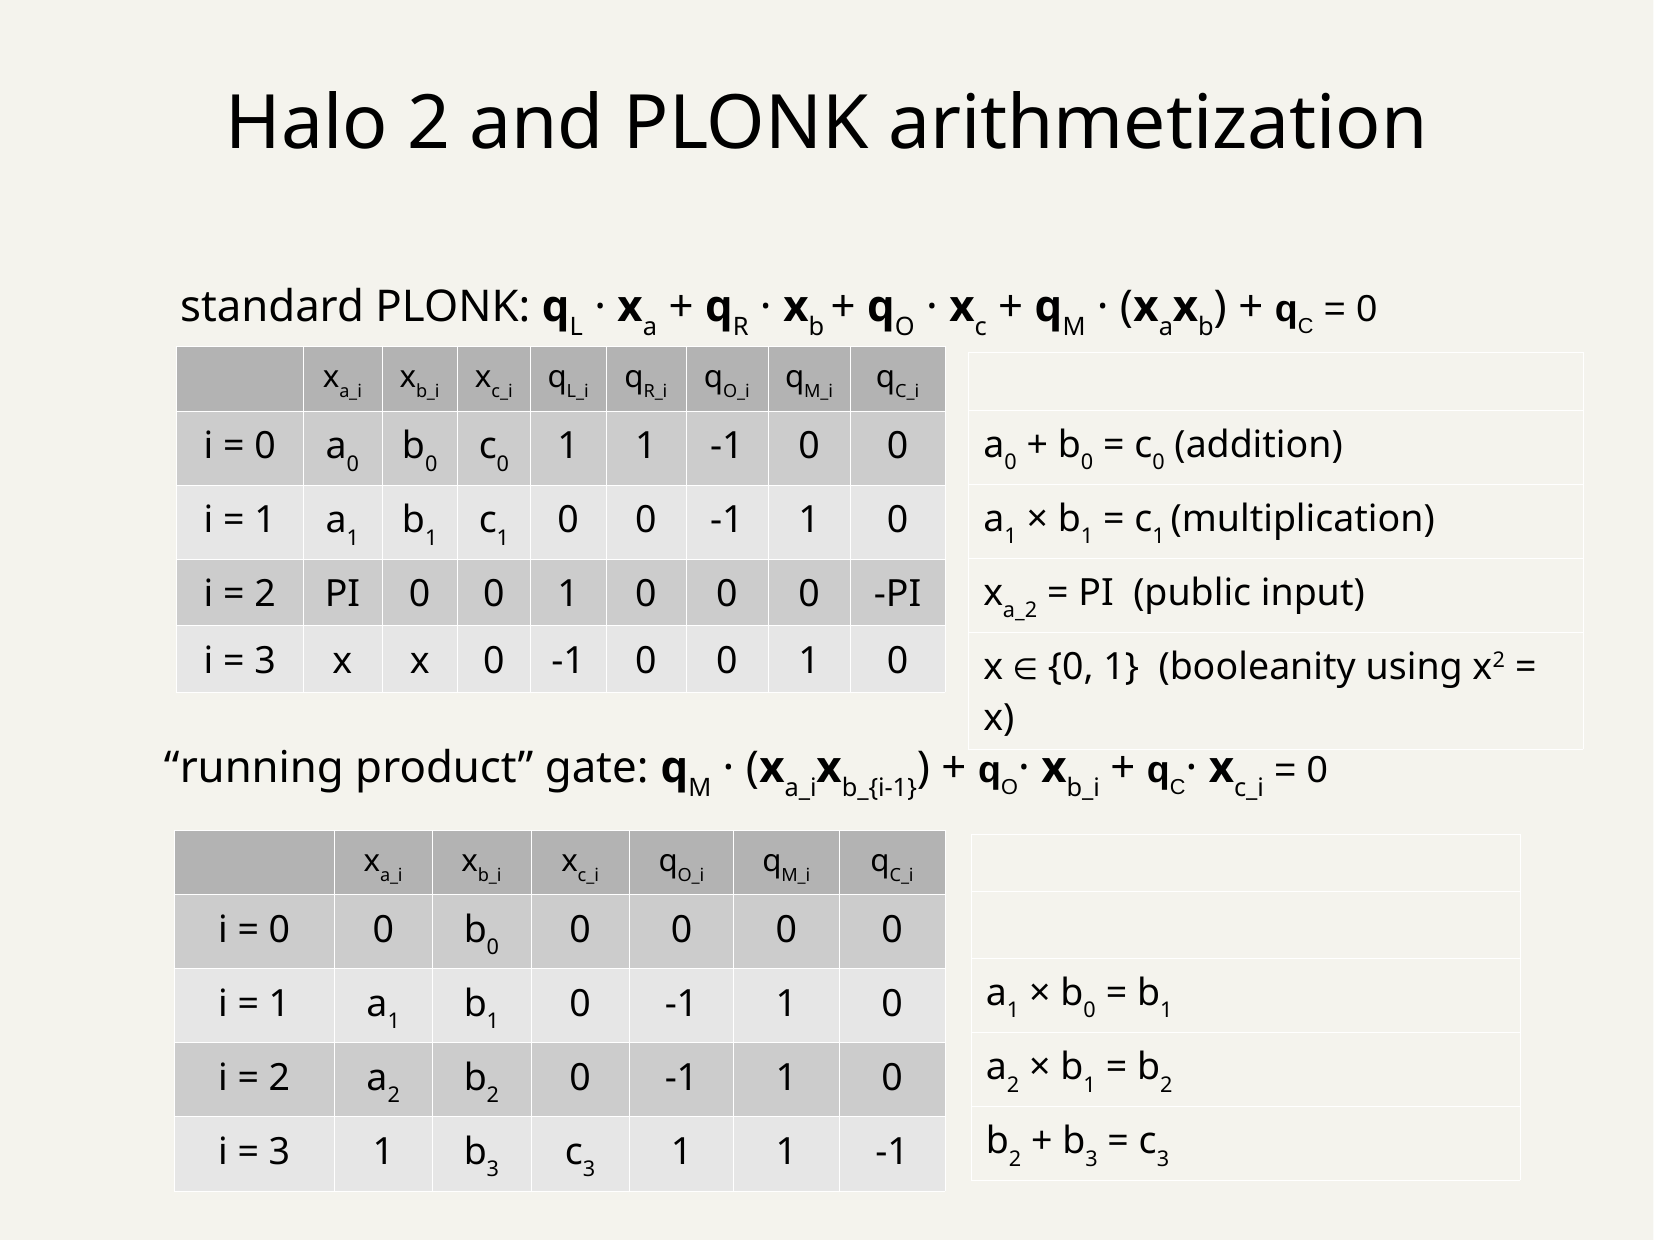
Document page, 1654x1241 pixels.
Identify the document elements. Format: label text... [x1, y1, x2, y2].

table_header xb_i [383, 347, 457, 411]
table_cell c1 [458, 486, 530, 559]
table_cell b0 [433, 895, 531, 968]
table_header qC_i [840, 831, 945, 894]
table_cell 0 [335, 895, 432, 968]
table_cell [972, 892, 1520, 958]
table_cell a2 × b1 = b2 [972, 1033, 1520, 1106]
table_cell b0 [383, 412, 457, 485]
table_cell i = 0 [175, 895, 334, 968]
table_cell 1 [734, 1043, 839, 1116]
table_header qL_i [531, 347, 606, 411]
table_cell i = 1 [177, 486, 303, 559]
table_header [177, 347, 303, 411]
table_cell i = 3 [177, 626, 303, 692]
table_cell c0 [458, 412, 530, 485]
table_header [969, 353, 1583, 410]
table_header [175, 831, 334, 894]
table_cell 1 [769, 486, 850, 559]
table_cell 0 [532, 895, 629, 968]
table_cell 0 [458, 560, 530, 625]
table_cell a1 × b1 = c1 (multiplication) [969, 485, 1583, 558]
table_cell 0 [630, 895, 733, 968]
table_header qM_i [769, 347, 850, 411]
table_cell 1 [734, 1117, 839, 1191]
table_cell -1 [687, 486, 768, 559]
table_cell i = 3 [175, 1117, 334, 1191]
table_cell a1 [304, 486, 382, 559]
table_cell 0 [607, 486, 686, 559]
table_cell a0 [304, 412, 382, 485]
table_cell -1 [840, 1117, 945, 1191]
table_cell b1 [383, 486, 457, 559]
table_header qM_i [734, 831, 839, 894]
table_cell 0 [607, 626, 686, 692]
table_cell 0 [840, 895, 945, 968]
table_cell 0 [851, 486, 945, 559]
table_cell 0 [532, 969, 629, 1042]
table_cell a1 × b0 = b1 [972, 959, 1520, 1032]
table_cell x [304, 626, 382, 692]
table_cell x [383, 626, 457, 692]
table_cell PI [304, 560, 382, 625]
table_header qC_i [851, 347, 945, 411]
table_cell 0 [851, 412, 945, 485]
table_cell 1 [630, 1117, 733, 1191]
table_cell 0 [383, 560, 457, 625]
table_cell -1 [531, 626, 606, 692]
table_cell 0 [769, 560, 850, 625]
table_cell 1 [769, 626, 850, 692]
table_header [972, 835, 1520, 891]
table_header xa_i [335, 831, 432, 894]
table_cell x ∈ {0, 1} (booleanity using x2 = x) [969, 633, 1583, 749]
table_cell -1 [630, 1043, 733, 1116]
table_cell i = 1 [175, 969, 334, 1042]
table_cell 0 [734, 895, 839, 968]
text_box standard PLONK: qL · xa + qR · xb + qO · xc + qM · (xaxb) + qC = 0 [165, 267, 1560, 344]
table_cell 1 [607, 412, 686, 485]
table_cell i = 2 [177, 560, 303, 625]
table_cell a1 [335, 969, 432, 1042]
table_cell 0 [840, 1043, 945, 1116]
table_cell 0 [458, 626, 530, 692]
table_cell 1 [734, 969, 839, 1042]
table_header qO_i [687, 347, 768, 411]
table_cell b2 [433, 1043, 531, 1116]
table_cell -1 [630, 969, 733, 1042]
table_cell b3 [433, 1117, 531, 1191]
table_cell a2 [335, 1043, 432, 1116]
table_header qO_i [630, 831, 733, 894]
table_cell 0 [531, 486, 606, 559]
table_cell 0 [607, 560, 686, 625]
table_cell xa_2 = PI (public input) [969, 559, 1583, 632]
title Halo 2 and PLONK arithmetization [82, 49, 1571, 189]
table_header xa_i [304, 347, 382, 411]
table_cell 0 [769, 412, 850, 485]
table_cell c3 [532, 1117, 629, 1191]
table_header xb_i [433, 831, 531, 894]
table_cell 1 [335, 1117, 432, 1191]
table_cell 0 [840, 969, 945, 1042]
table_cell 0 [851, 626, 945, 692]
table_cell -1 [687, 412, 768, 485]
table_header xc_i [532, 831, 629, 894]
table_cell 0 [687, 560, 768, 625]
table_cell -PI [851, 560, 945, 625]
table_cell 0 [532, 1043, 629, 1116]
table_cell b1 [433, 969, 531, 1042]
table_cell 1 [531, 560, 606, 625]
table_cell 1 [531, 412, 606, 485]
table_cell a0 + b0 = c0 (addition) [969, 411, 1583, 484]
table_cell 0 [687, 626, 768, 692]
table_cell b2 + b3 = c3 [972, 1107, 1520, 1180]
table_cell i = 2 [175, 1043, 334, 1116]
table_cell i = 0 [177, 412, 303, 485]
table_header xc_i [458, 347, 530, 411]
table_header qR_i [607, 347, 686, 411]
text_box “running product” gate: qM · (xa_ixb_{i-1}) + qO· xb_i + qC· xc_i = 0 [149, 727, 1521, 804]
